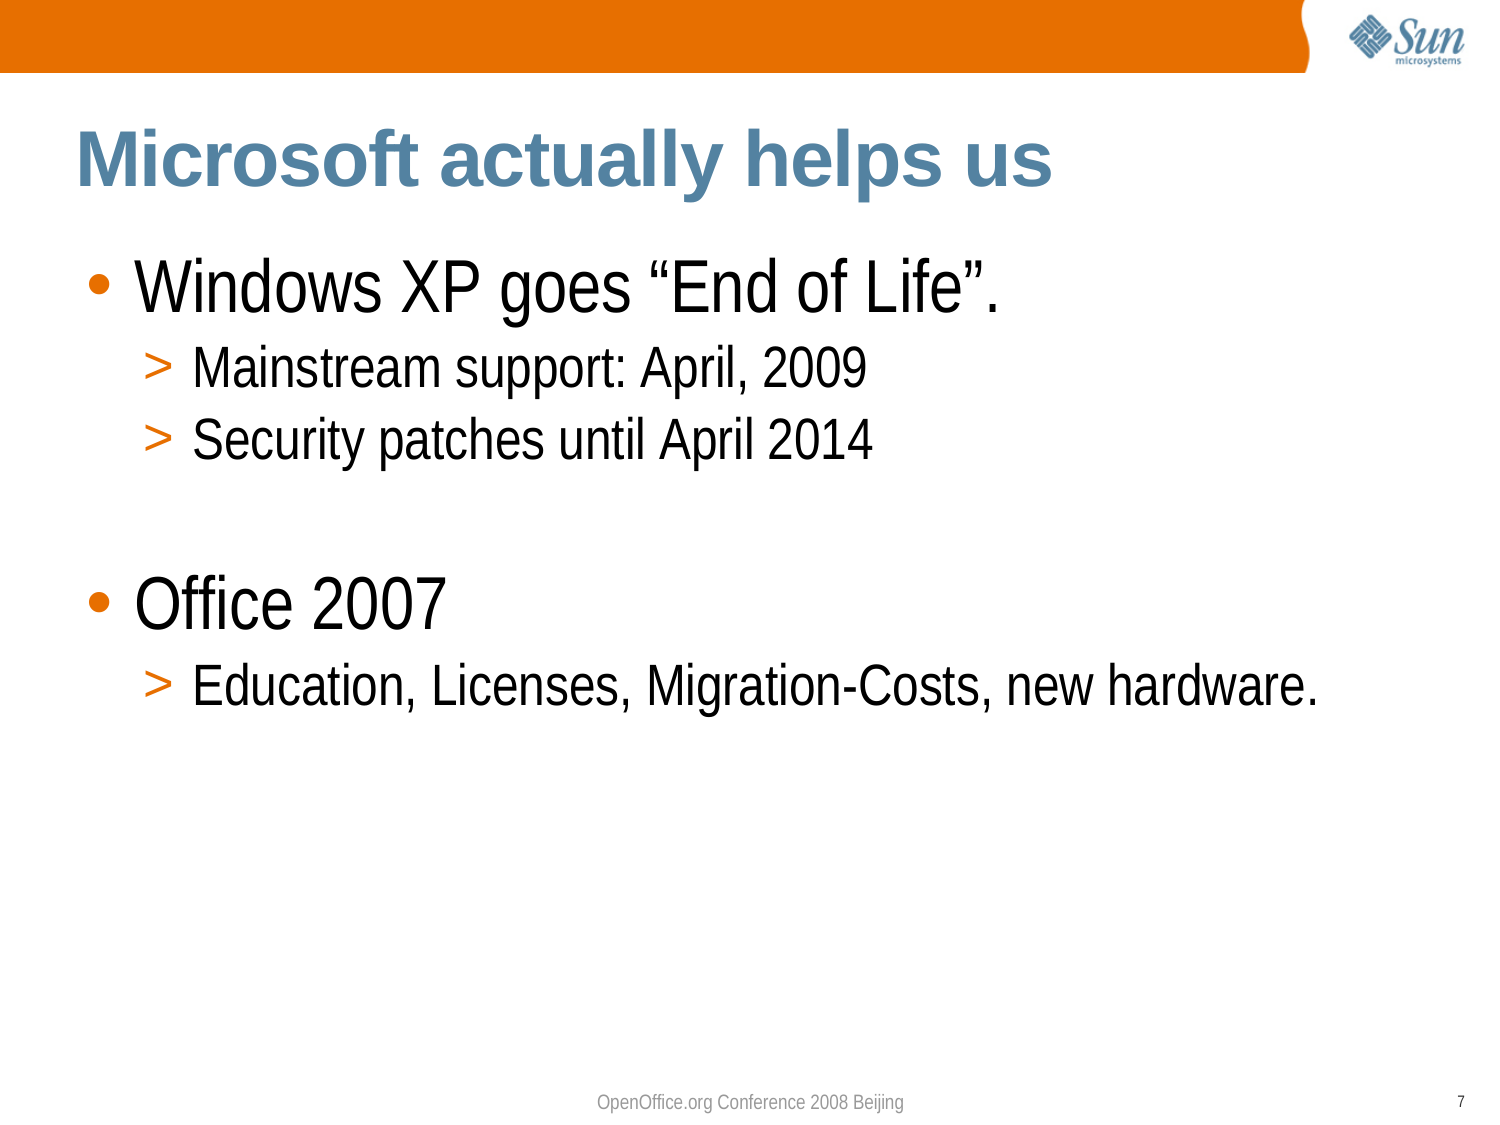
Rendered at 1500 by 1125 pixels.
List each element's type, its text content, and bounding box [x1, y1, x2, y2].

list Windows XP goes “End of Life”. Mainstream support: April, 2009 Security patches until April 2014 Office 2007 Education, Licenses, Migration-Costs, new hardware. [66, 253, 1404, 990]
title Microsoft actually helps us [75, 123, 1437, 227]
picture [0, 0, 1500, 73]
